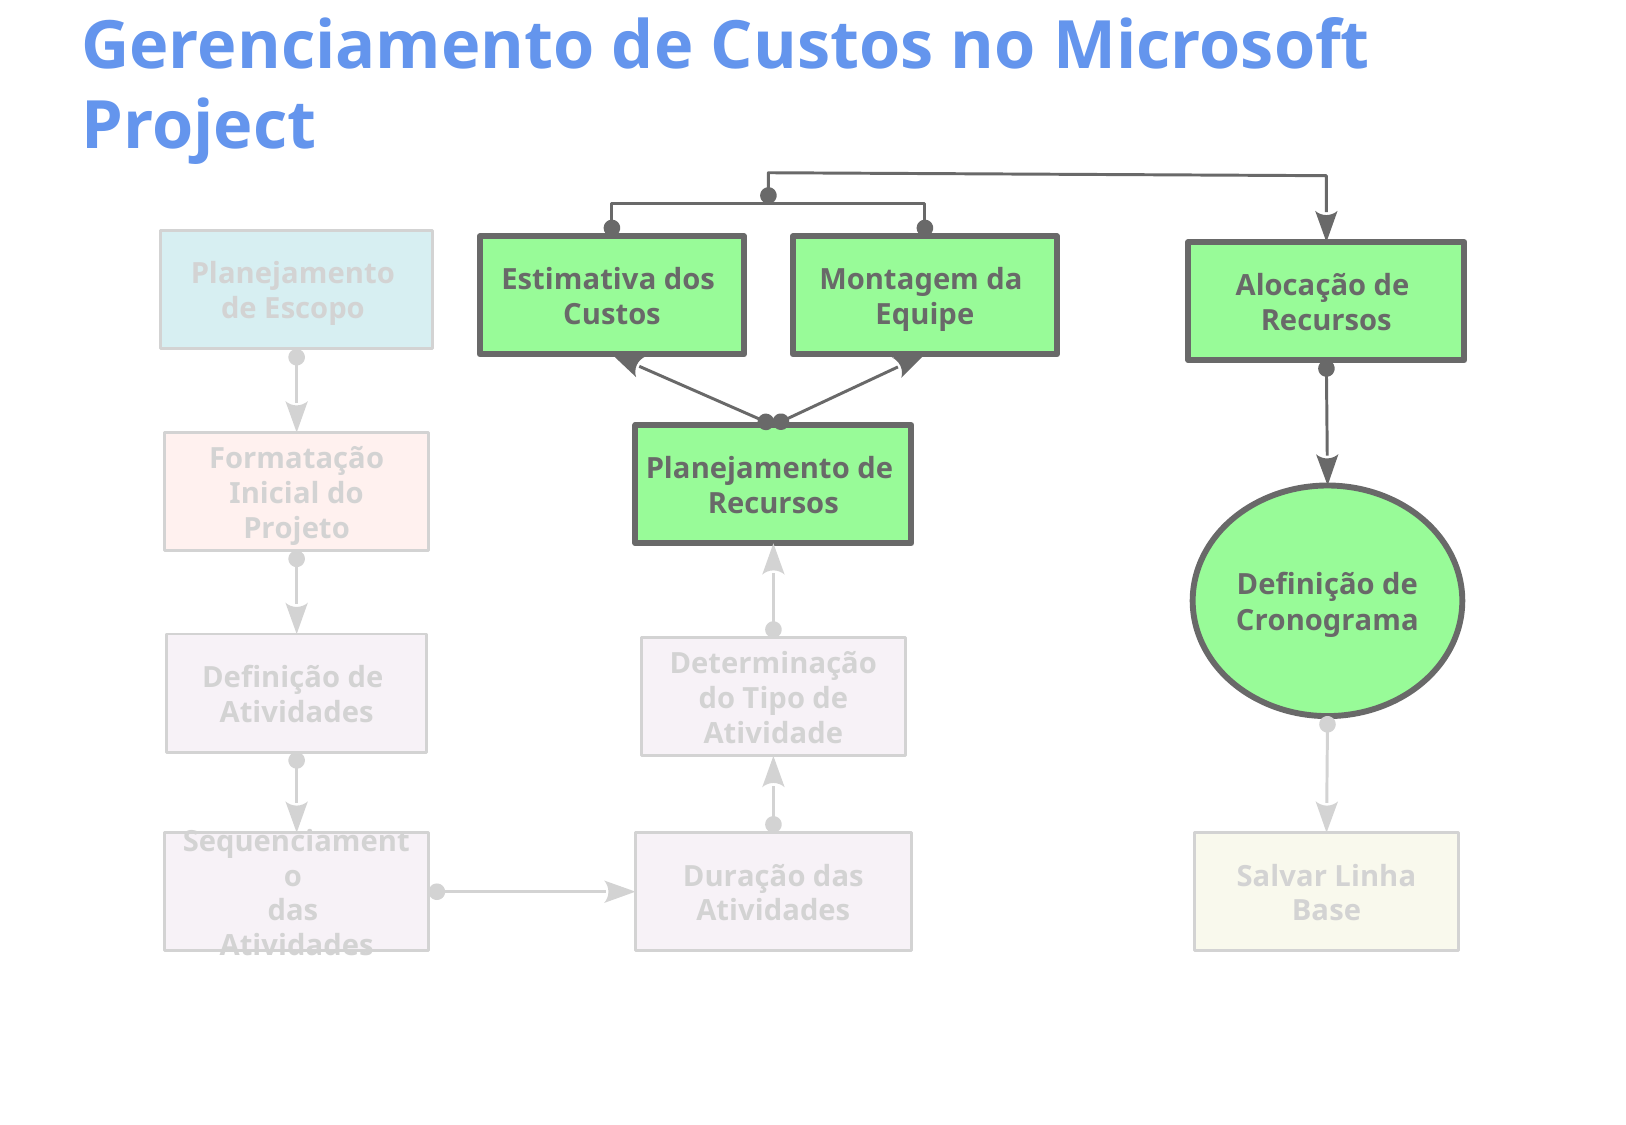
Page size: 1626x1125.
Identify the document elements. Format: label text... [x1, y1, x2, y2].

text_box Sequenciamento das Atividades [164, 832, 429, 951]
text_box Formatação Inicial do Projeto [164, 432, 429, 551]
title Gerenciamento de Custos no Microsoft Project [81, 1, 1544, 162]
text_box Planejamento de Recursos [635, 425, 912, 544]
text_box Alocação de Recursos [1188, 242, 1465, 361]
text_box Duração das Atividades [635, 832, 912, 951]
text_box Montagem da Equipe [792, 236, 1057, 355]
text_box Salvar Linha Base [1194, 832, 1459, 951]
text_box Determinação do Tipo de Atividade [641, 637, 906, 756]
text_box Estimativa dos Custos [479, 236, 744, 355]
text_box Definição de Cronograma [1192, 485, 1463, 717]
text_box Definição de Atividades [166, 634, 427, 753]
text_box Planejamento de Escopo [160, 230, 433, 349]
